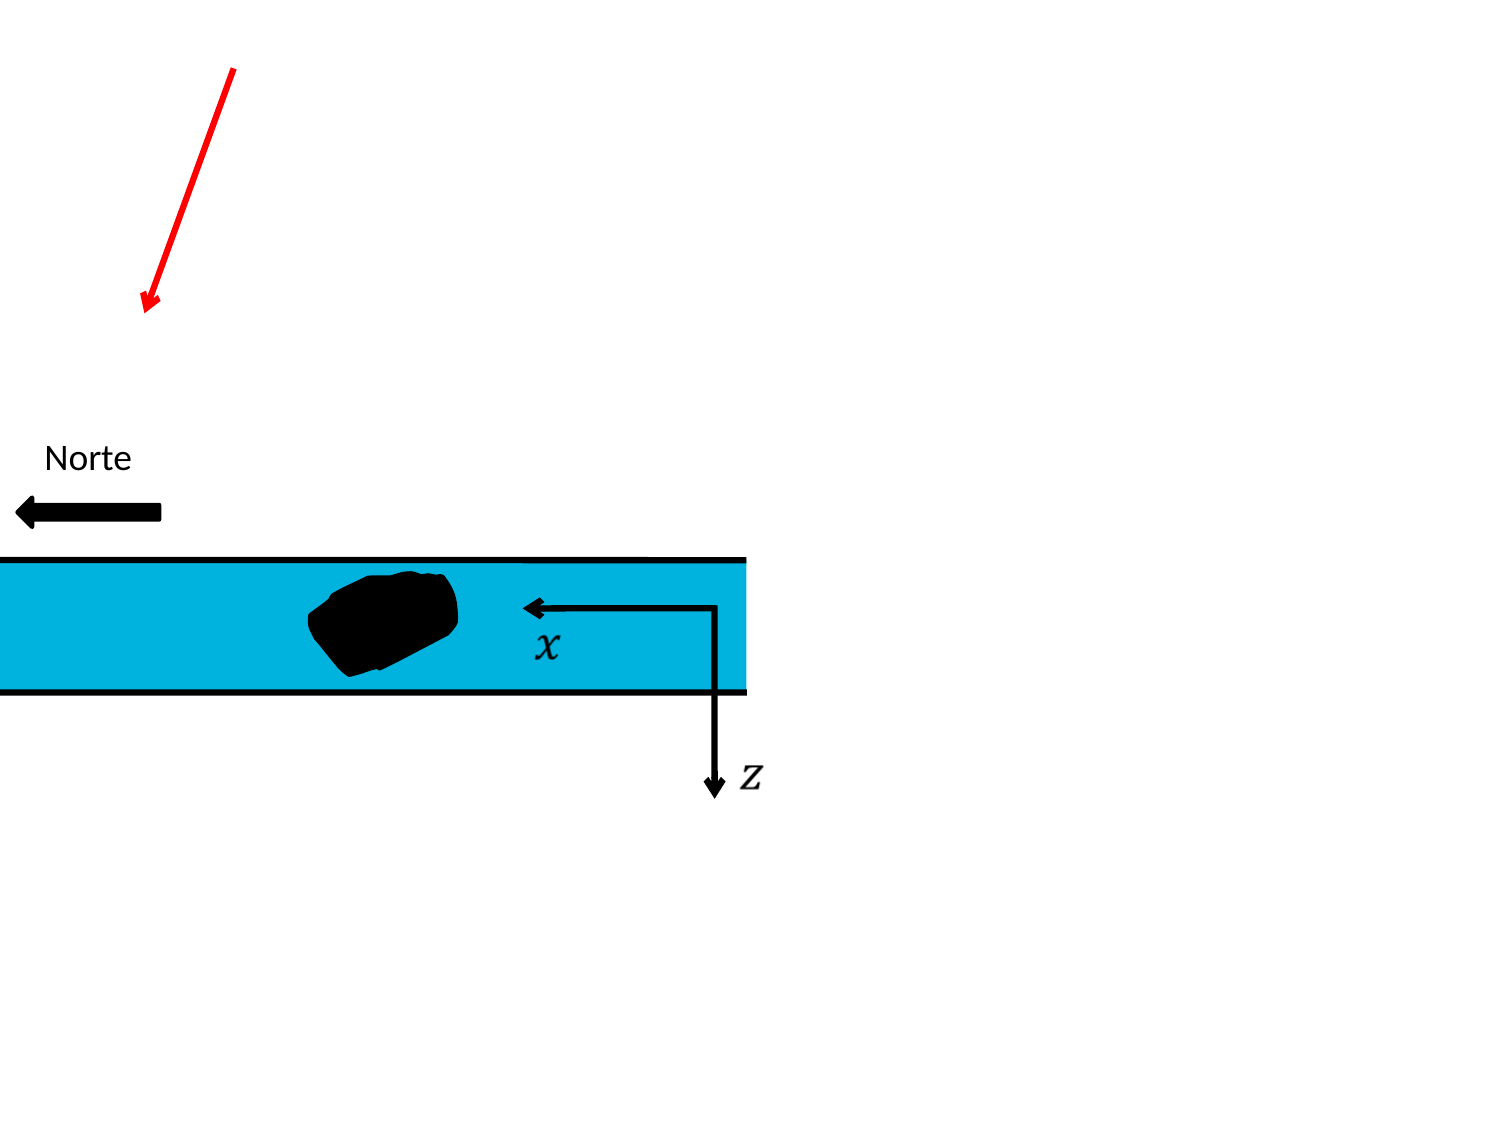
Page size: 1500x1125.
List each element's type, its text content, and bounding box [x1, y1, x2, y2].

text_box [17, 497, 160, 528]
text_box [718, 734, 786, 811]
text_box Norte [17, 425, 160, 485]
text_box [0, 564, 747, 689]
